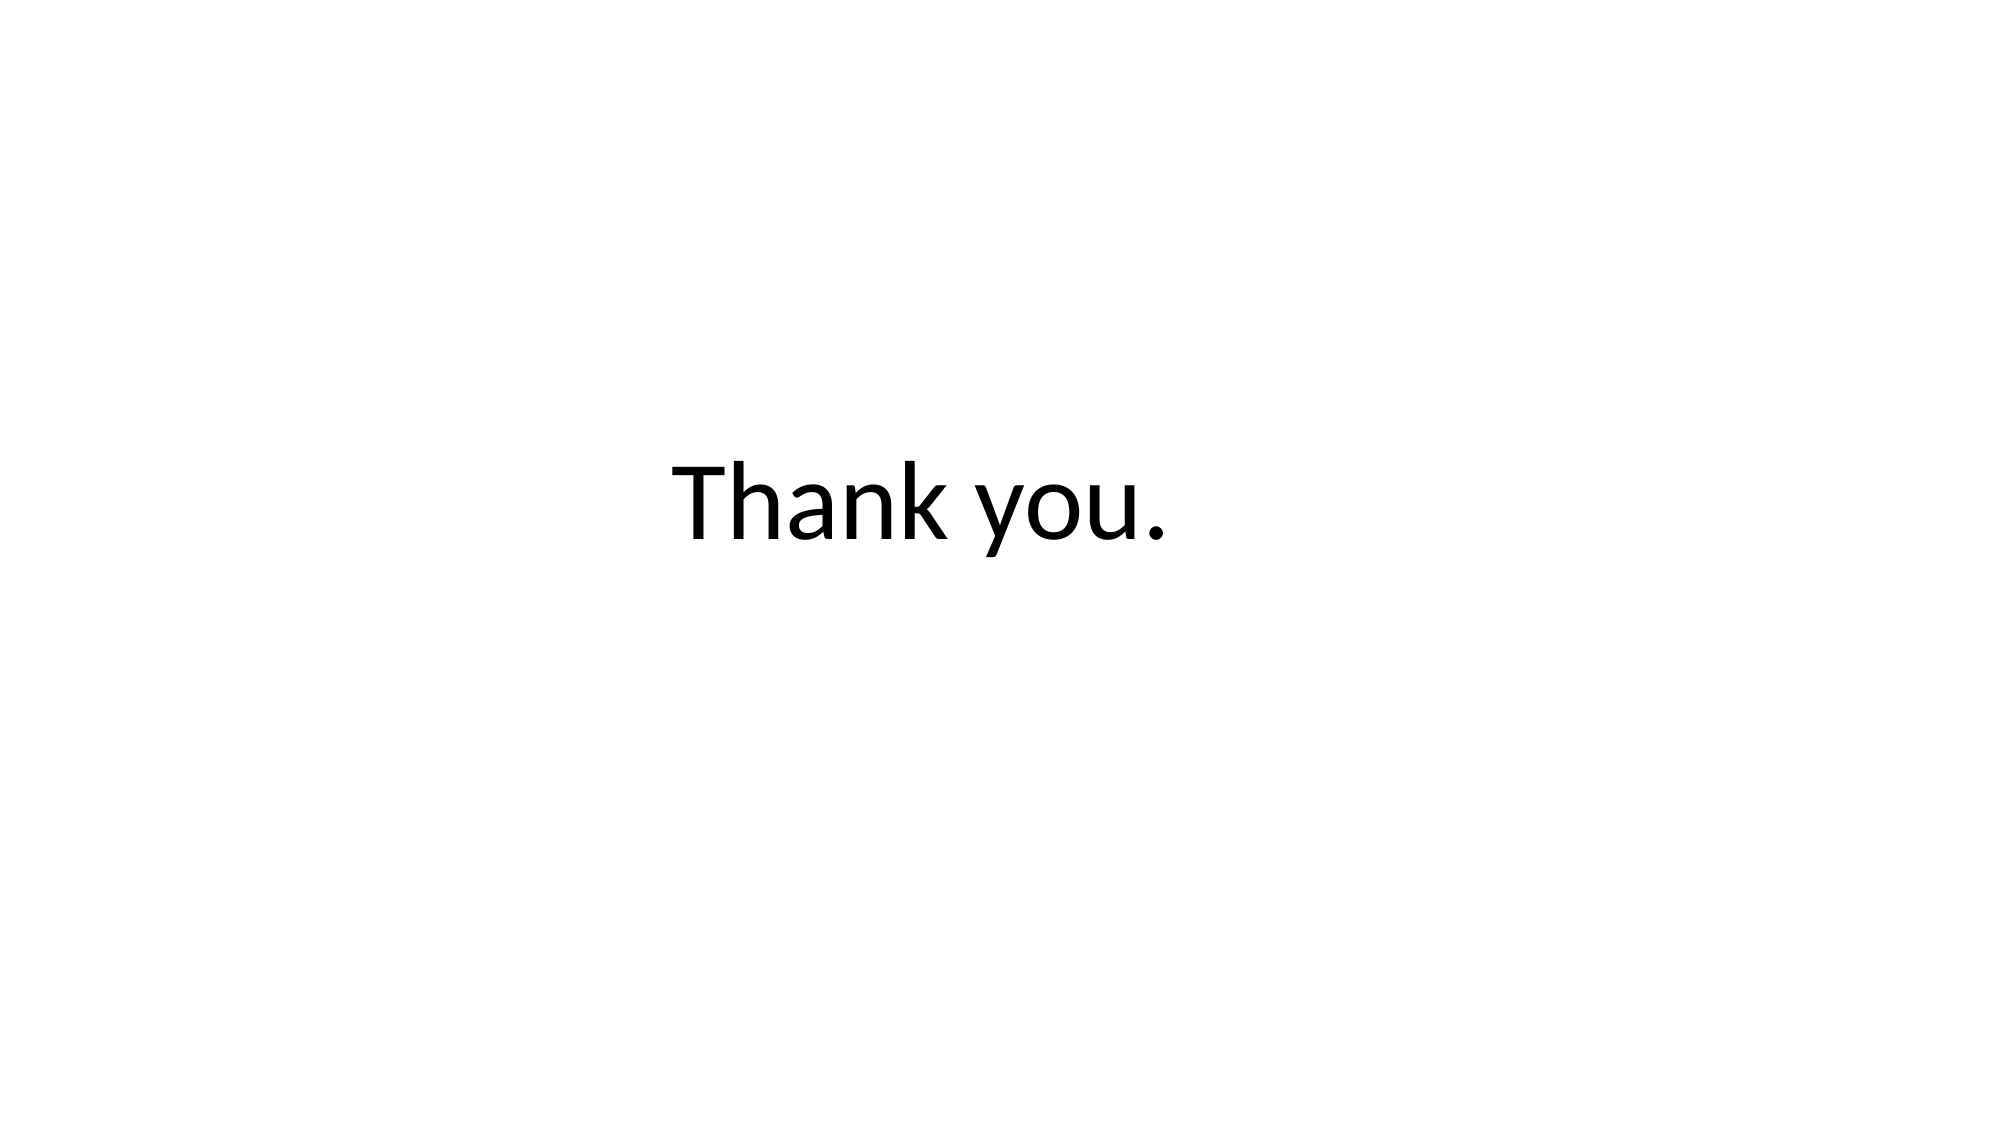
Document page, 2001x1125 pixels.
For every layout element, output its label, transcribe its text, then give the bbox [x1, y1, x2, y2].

text_box Thank you. [656, 419, 1389, 571]
